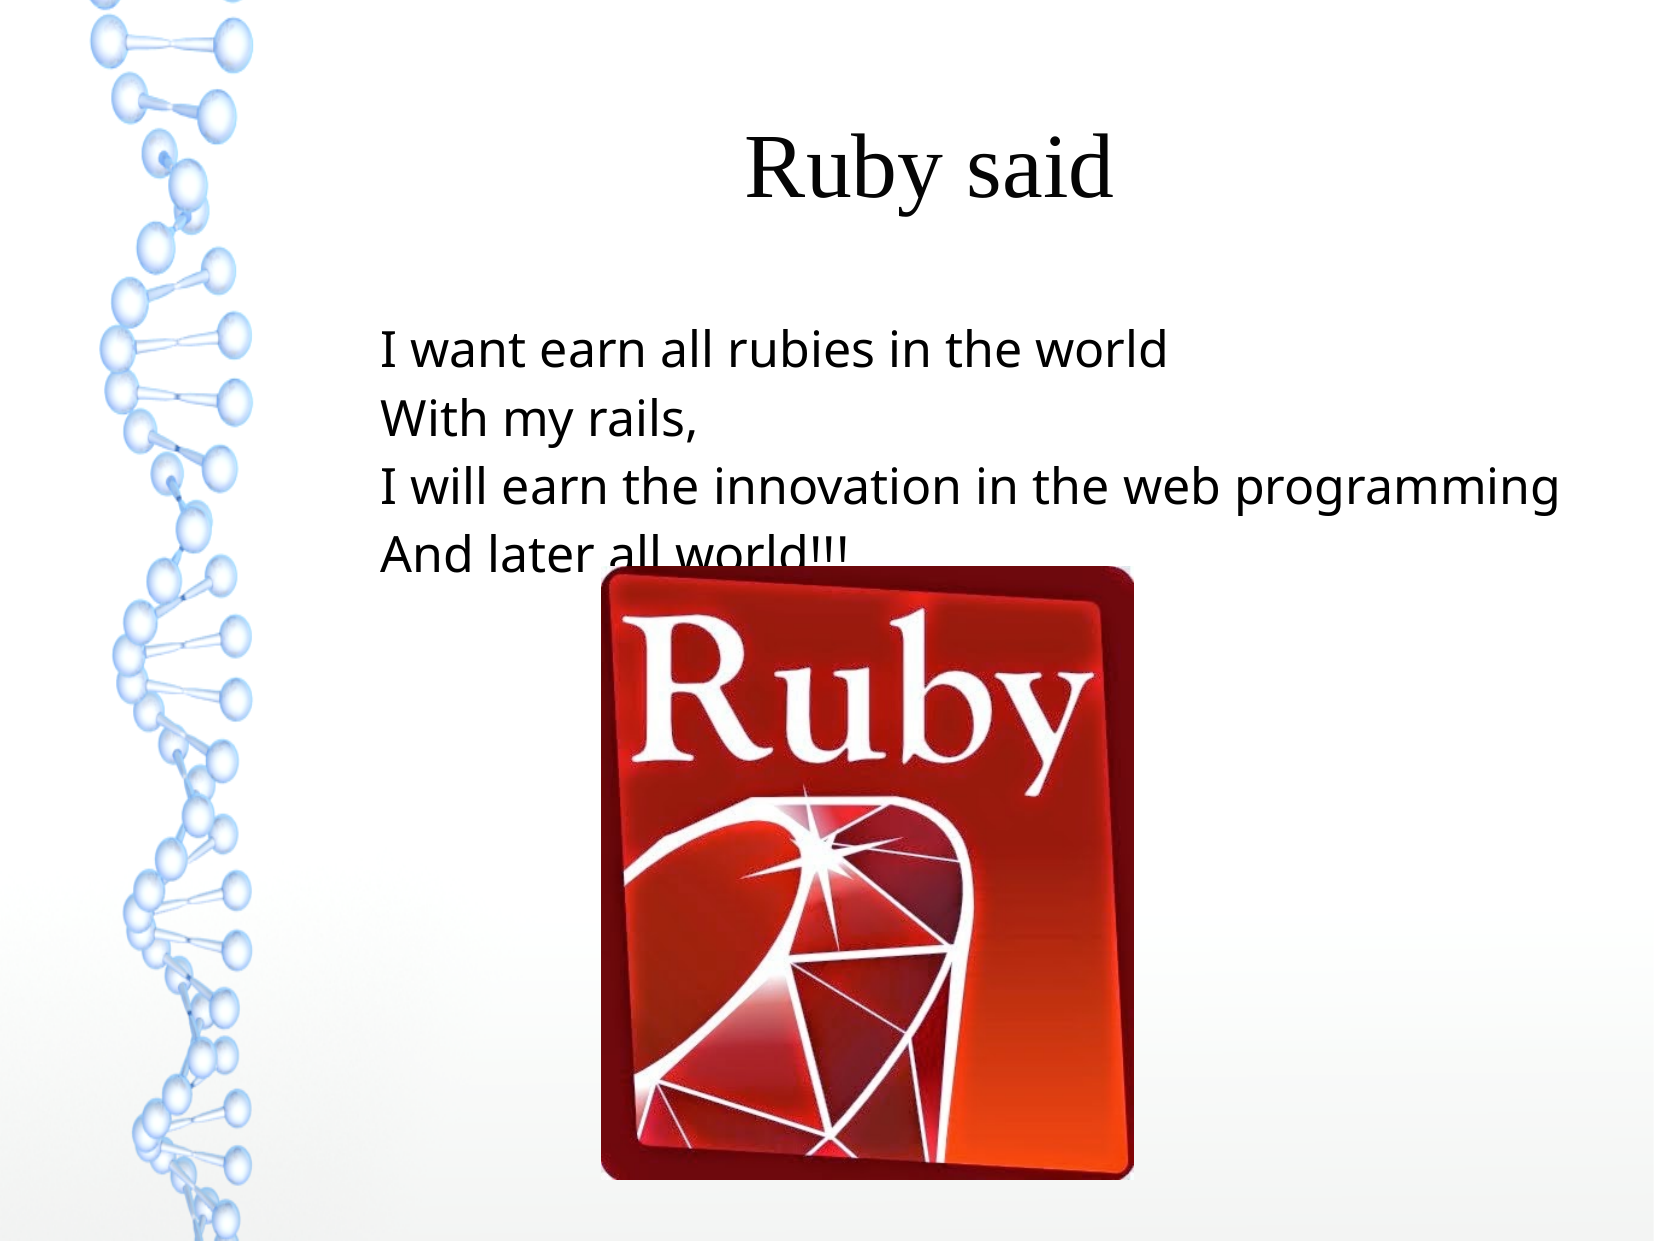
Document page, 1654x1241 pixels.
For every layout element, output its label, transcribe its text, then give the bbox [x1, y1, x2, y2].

picture [0, 0, 1654, 1241]
title Ruby said [265, 89, 1595, 243]
text_box I want earn all rubies in the world With my rails, I will earn the innovation in the web programming And later all world!!! [366, 307, 1652, 555]
